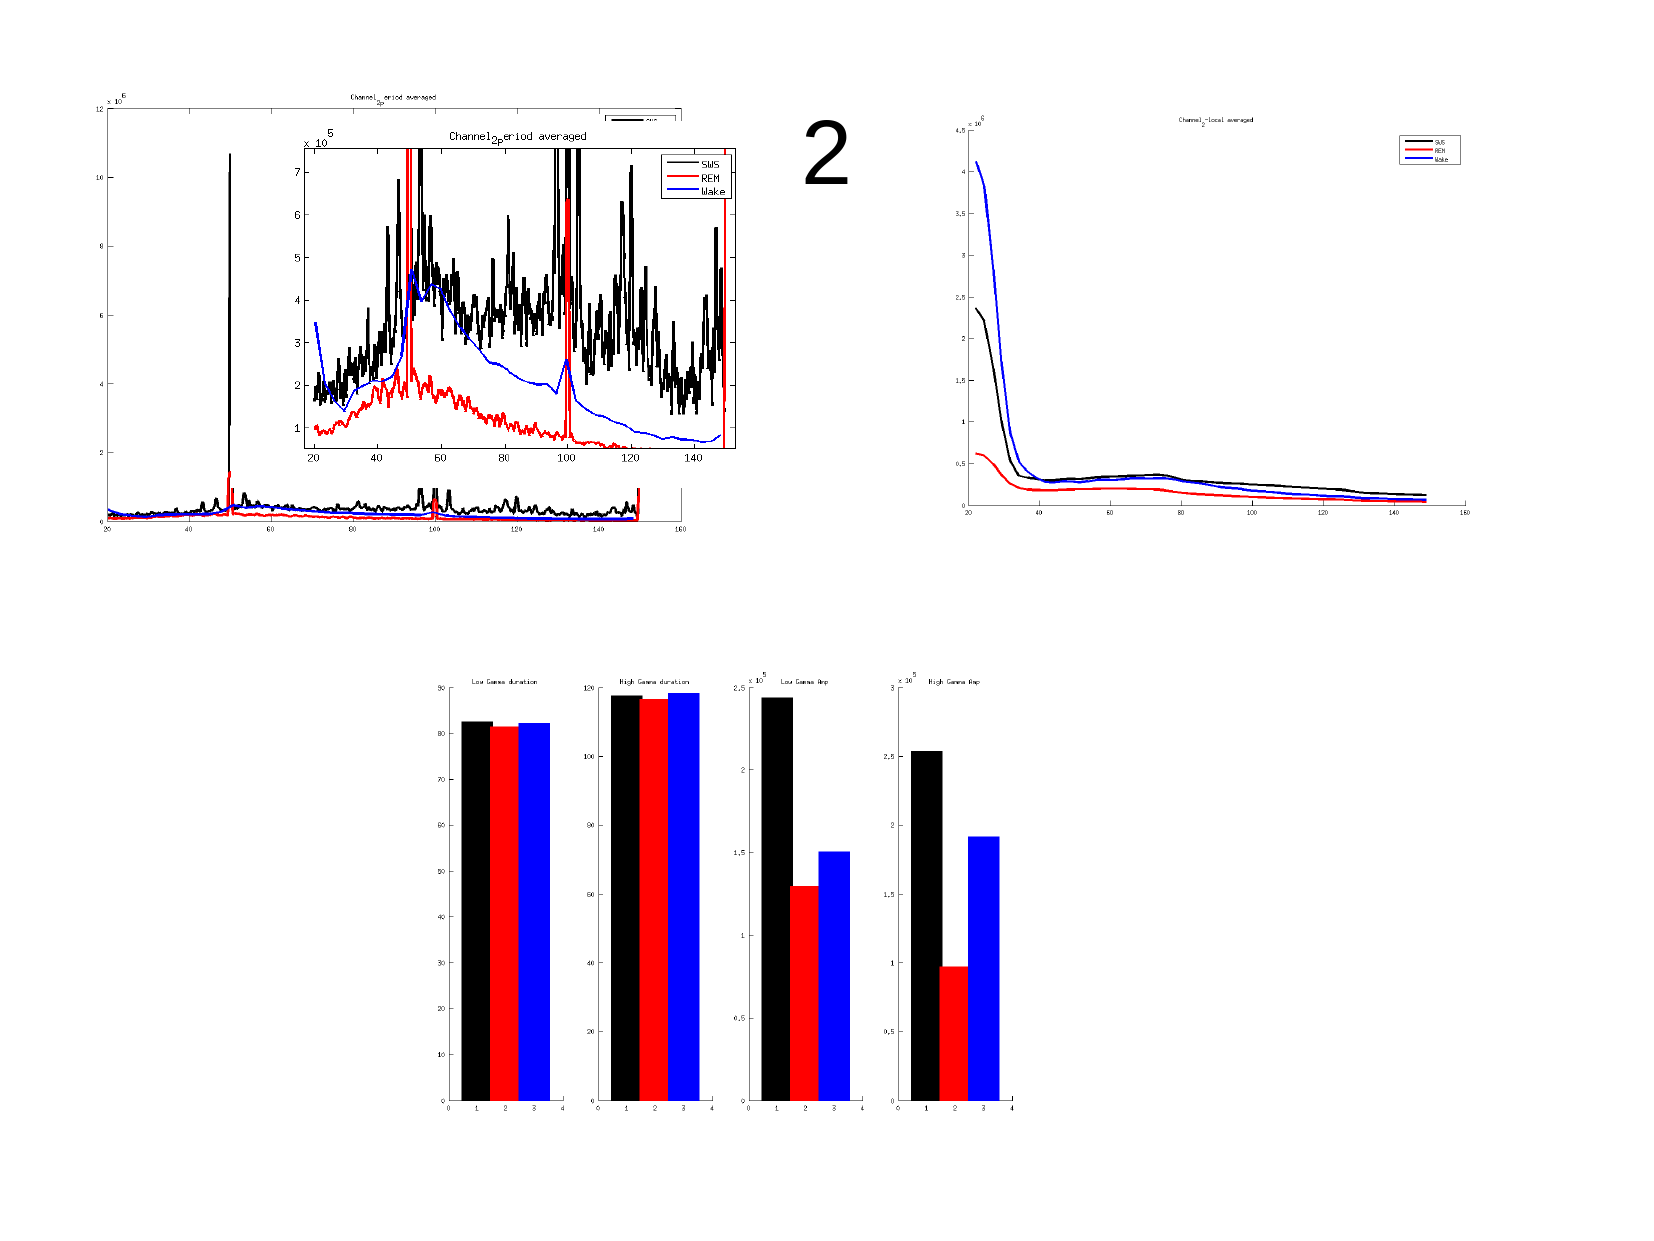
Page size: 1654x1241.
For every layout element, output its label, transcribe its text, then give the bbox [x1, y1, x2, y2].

title 2 [82, 49, 1571, 257]
picture [885, 95, 1526, 556]
picture [11, 70, 787, 577]
picture [354, 649, 1081, 1156]
